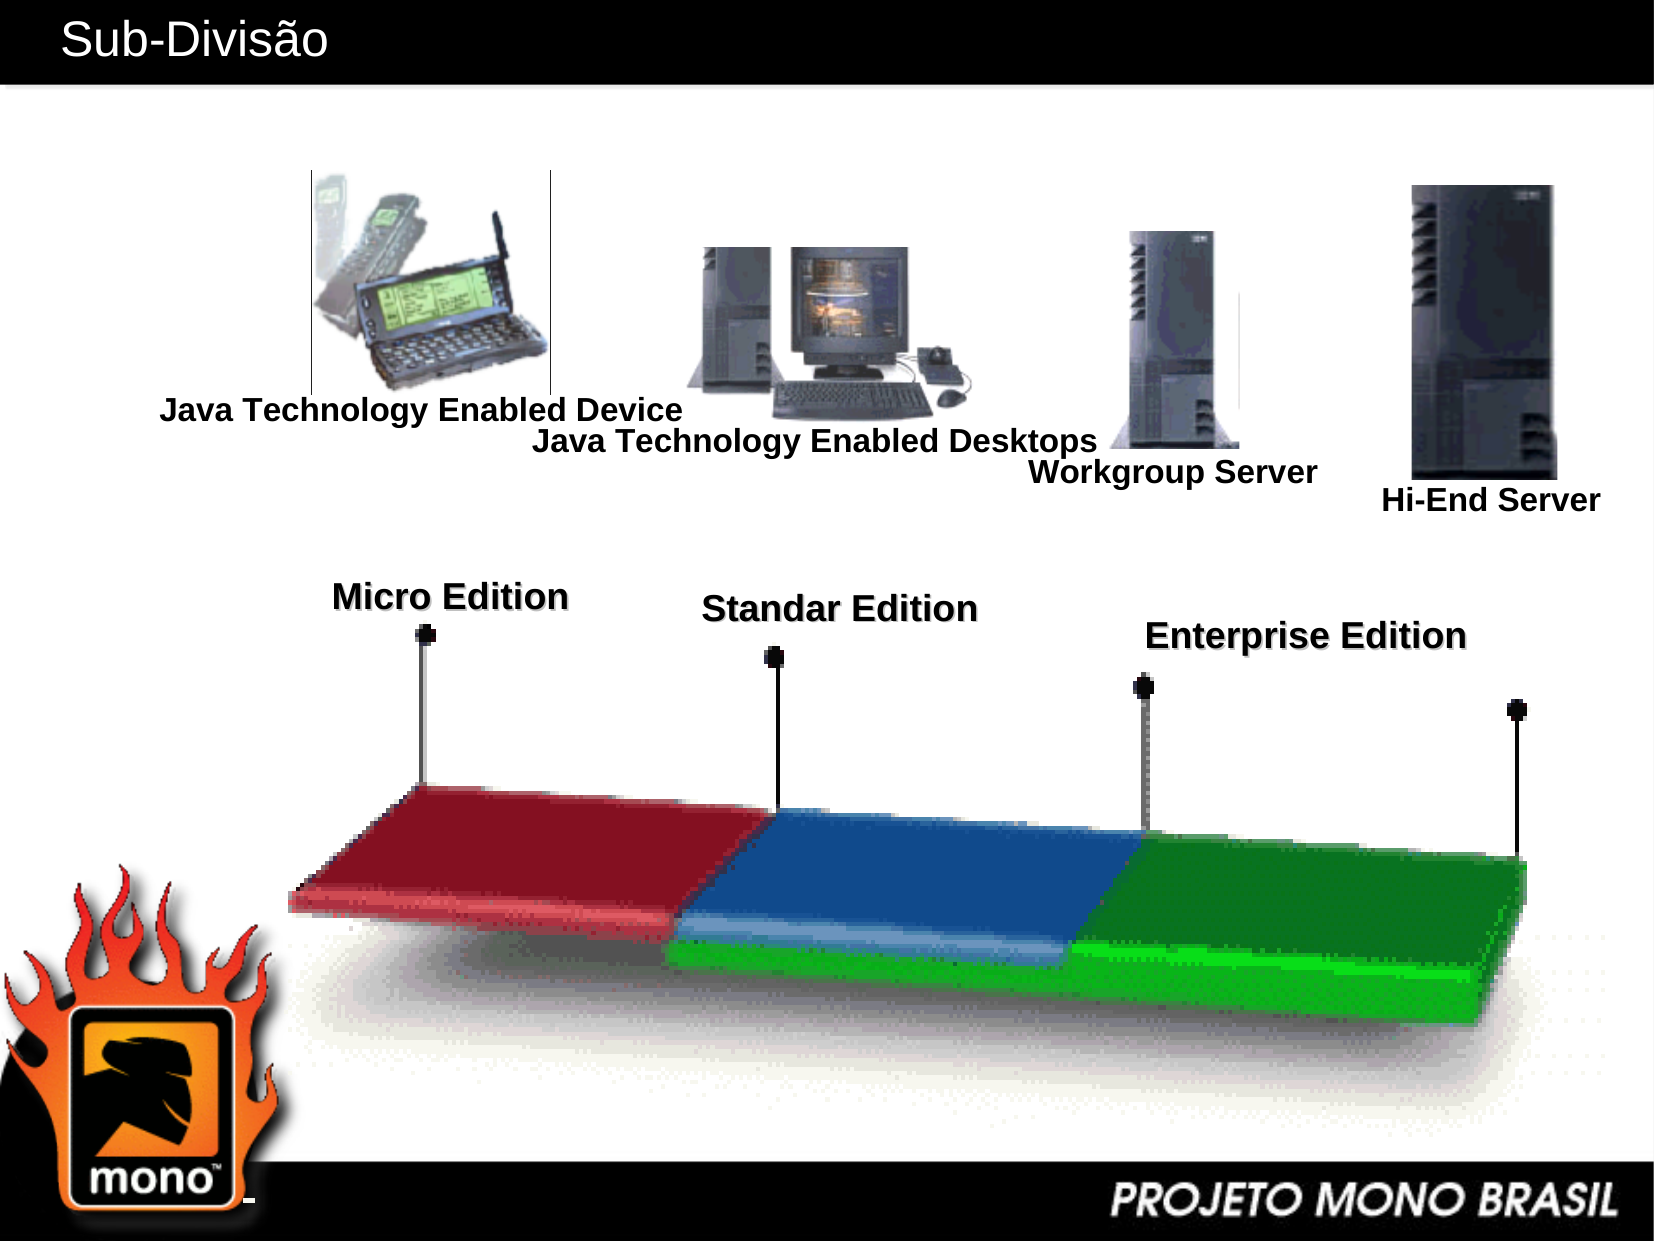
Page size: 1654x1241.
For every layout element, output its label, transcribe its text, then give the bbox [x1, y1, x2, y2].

text_box Workgroup Server [1013, 448, 1334, 499]
text_box Standar Edition [686, 582, 994, 637]
text_box Java Technology Enabled Desktops [517, 417, 1106, 468]
text_box Hi-End Server [1366, 476, 1617, 527]
title Sub-Divisão [60, 0, 1351, 83]
chart [311, 170, 551, 395]
text_box Enterprise Edition [1129, 609, 1483, 665]
text_box Java Technology Enabled Devices [144, 386, 682, 437]
picture [0, 85, 1654, 1241]
text_box Micro Edition [316, 571, 585, 626]
